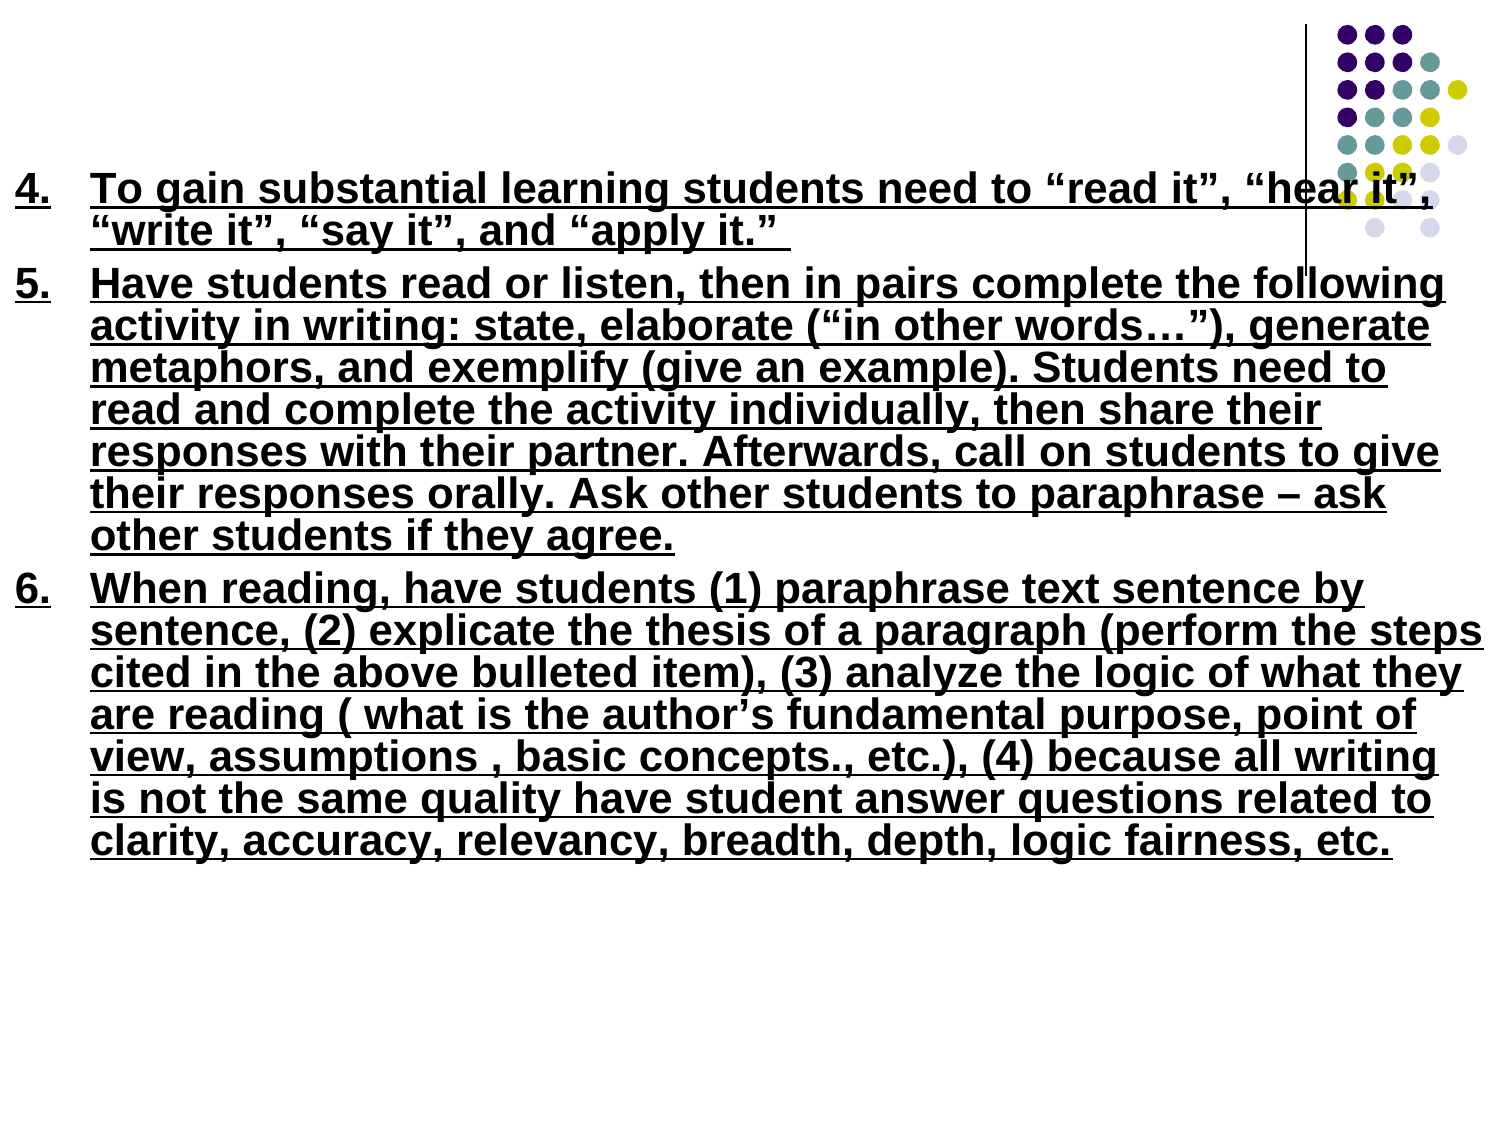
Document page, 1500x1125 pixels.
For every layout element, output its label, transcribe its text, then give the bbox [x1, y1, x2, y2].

list 4. To gain substantial learning students need to “read it”, “hear it”, “write it”, “say it”, and “apply it.” 5. Have students read or listen, then in pairs complete the following activity in writing: state, elaborate (“in other words…”), generate metaphors, and exemplify (give an example). Students need to read and complete the activity individually, then share their responses with their partner. Afterwards, call on students to give their responses orally. Ask other students to paraphrase – ask other students if they agree. 6. When reading, have students (1) paraphrase text sentence by sentence, (2) explicate the thesis of a paragraph (perform the steps cited in the above bulleted item), (3) analyze the logic of what they are reading ( what is the author’s fundamental purpose, point of view, assumptions , basic concepts., etc.), (4) because all writing is not the same quality have student answer questions related to clarity, accuracy, relevancy, breadth, depth, logic fairness, etc. [0, 162, 1500, 1063]
